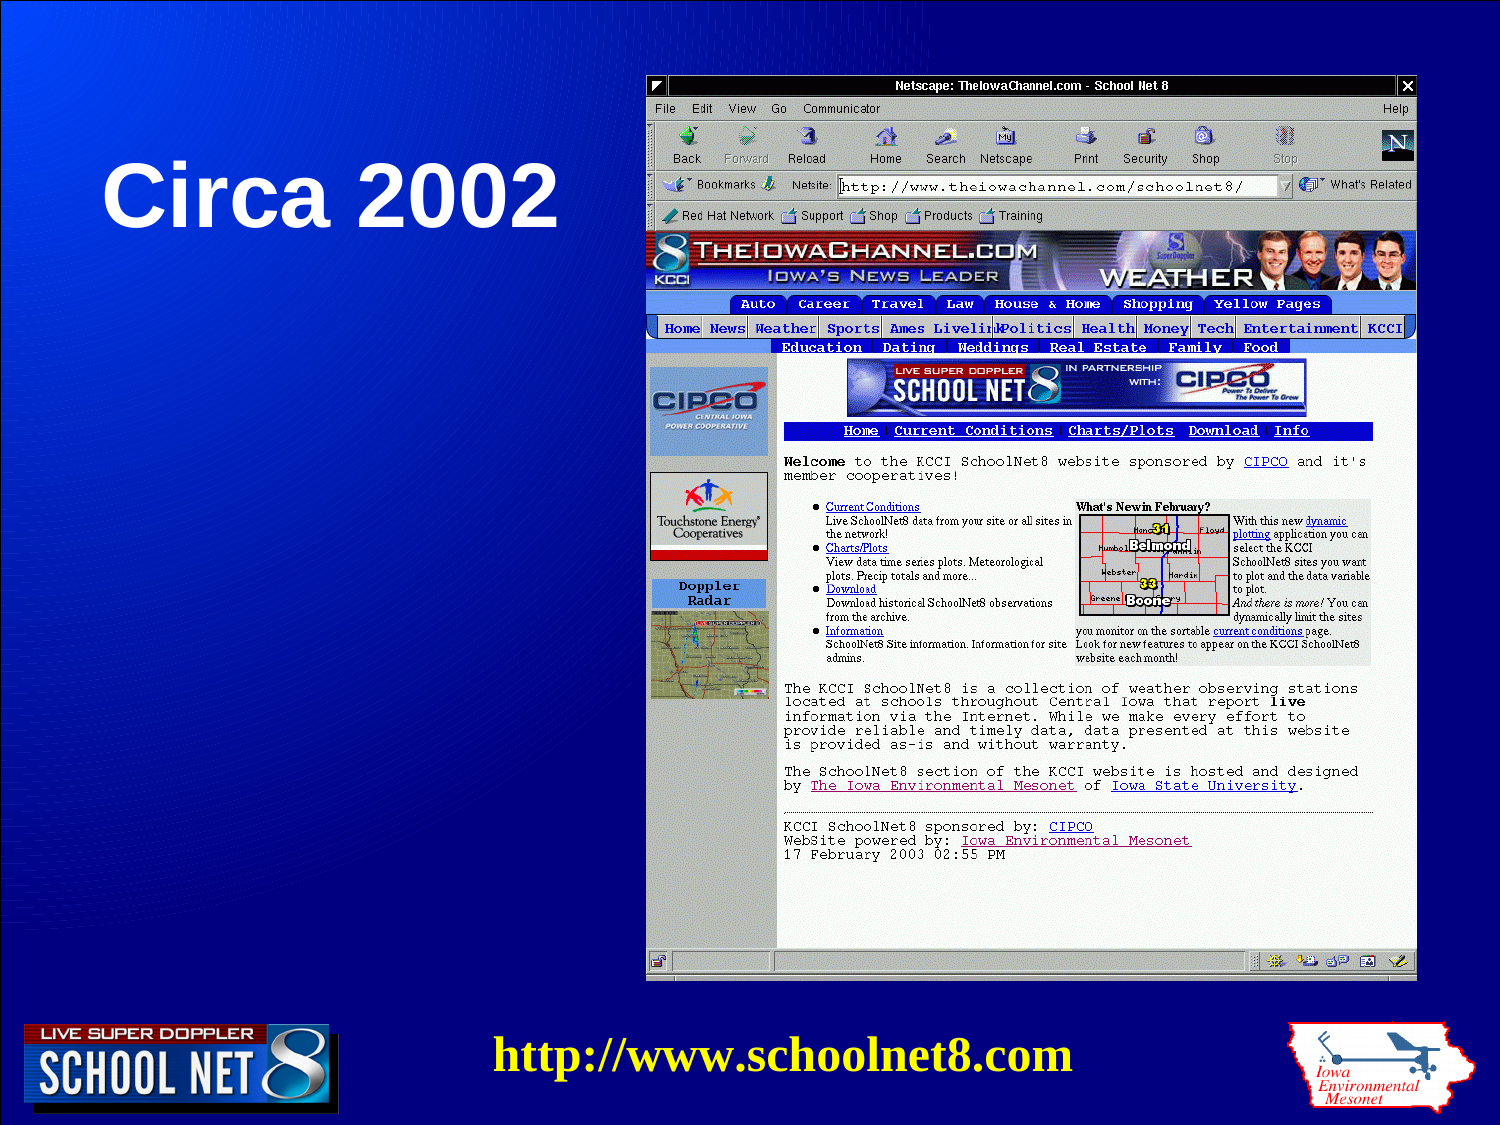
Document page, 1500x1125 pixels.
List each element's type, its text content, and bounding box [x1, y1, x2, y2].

title Circa 2002 [42, 78, 620, 309]
picture [1287, 1021, 1476, 1114]
picture [24, 1024, 329, 1103]
picture [646, 75, 1417, 981]
